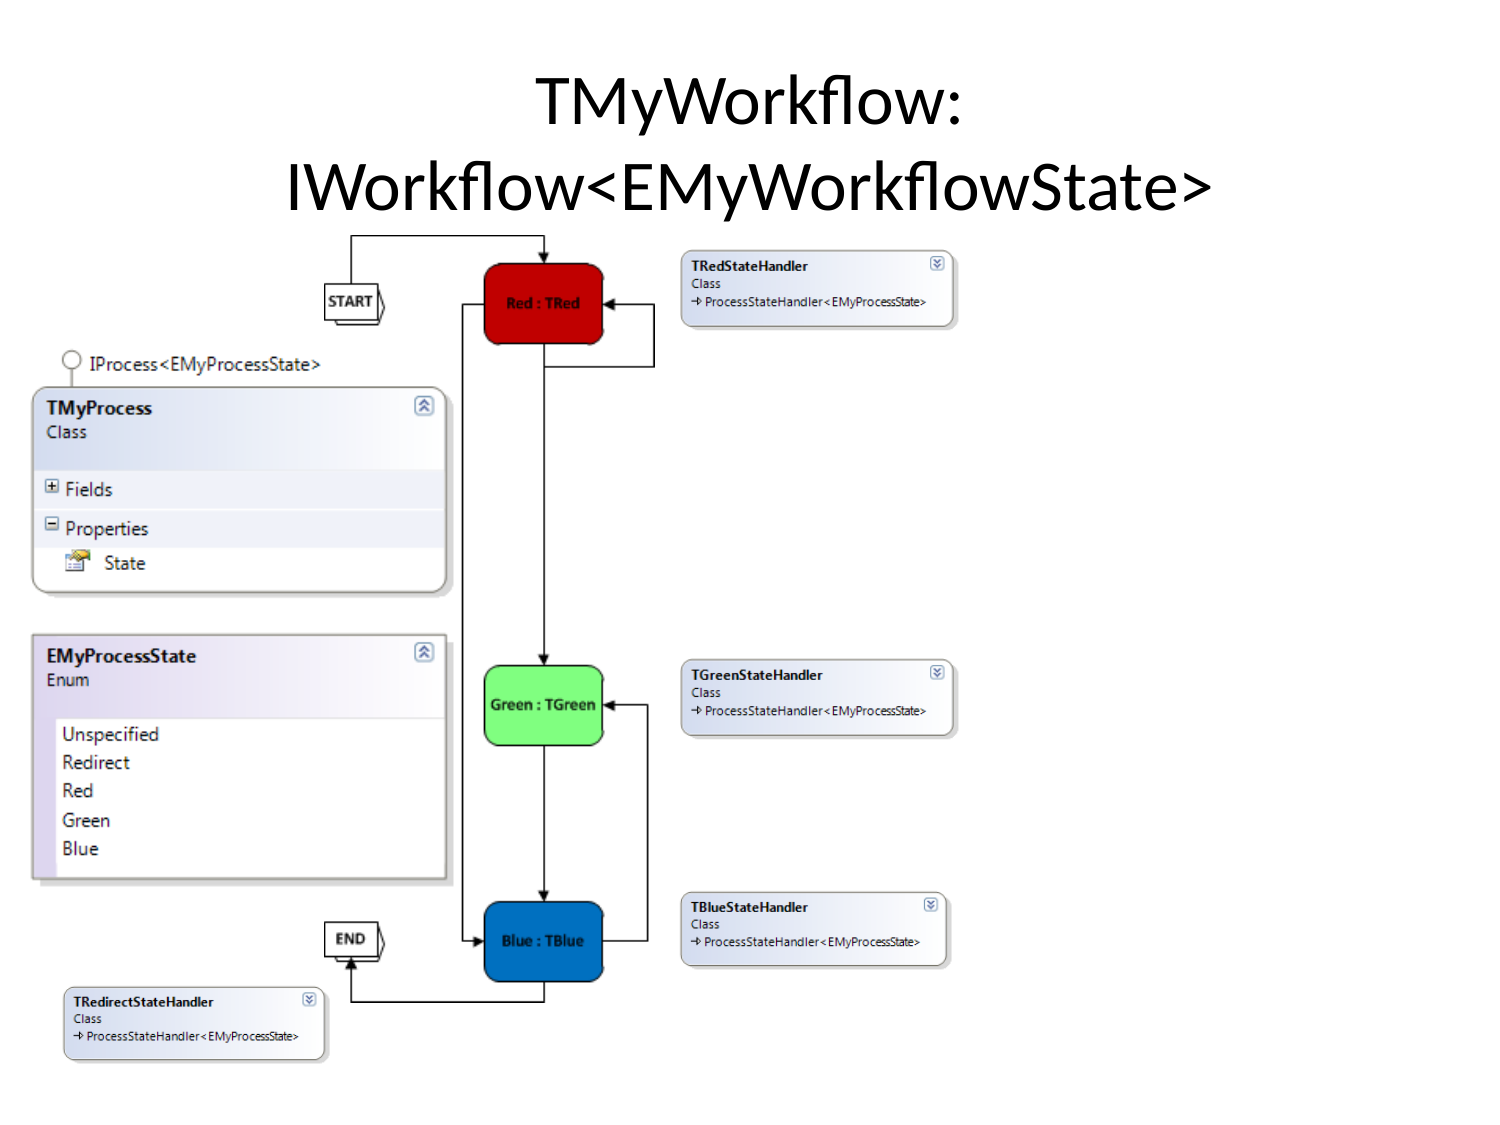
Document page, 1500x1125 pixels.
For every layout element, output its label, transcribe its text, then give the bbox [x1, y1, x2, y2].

picture [670, 239, 963, 336]
picture [17, 235, 655, 1069]
picture [670, 881, 956, 975]
title TMyWorkflow: IWorkflow<EMyWorkflowState> [75, 45, 1425, 233]
picture [670, 648, 963, 745]
